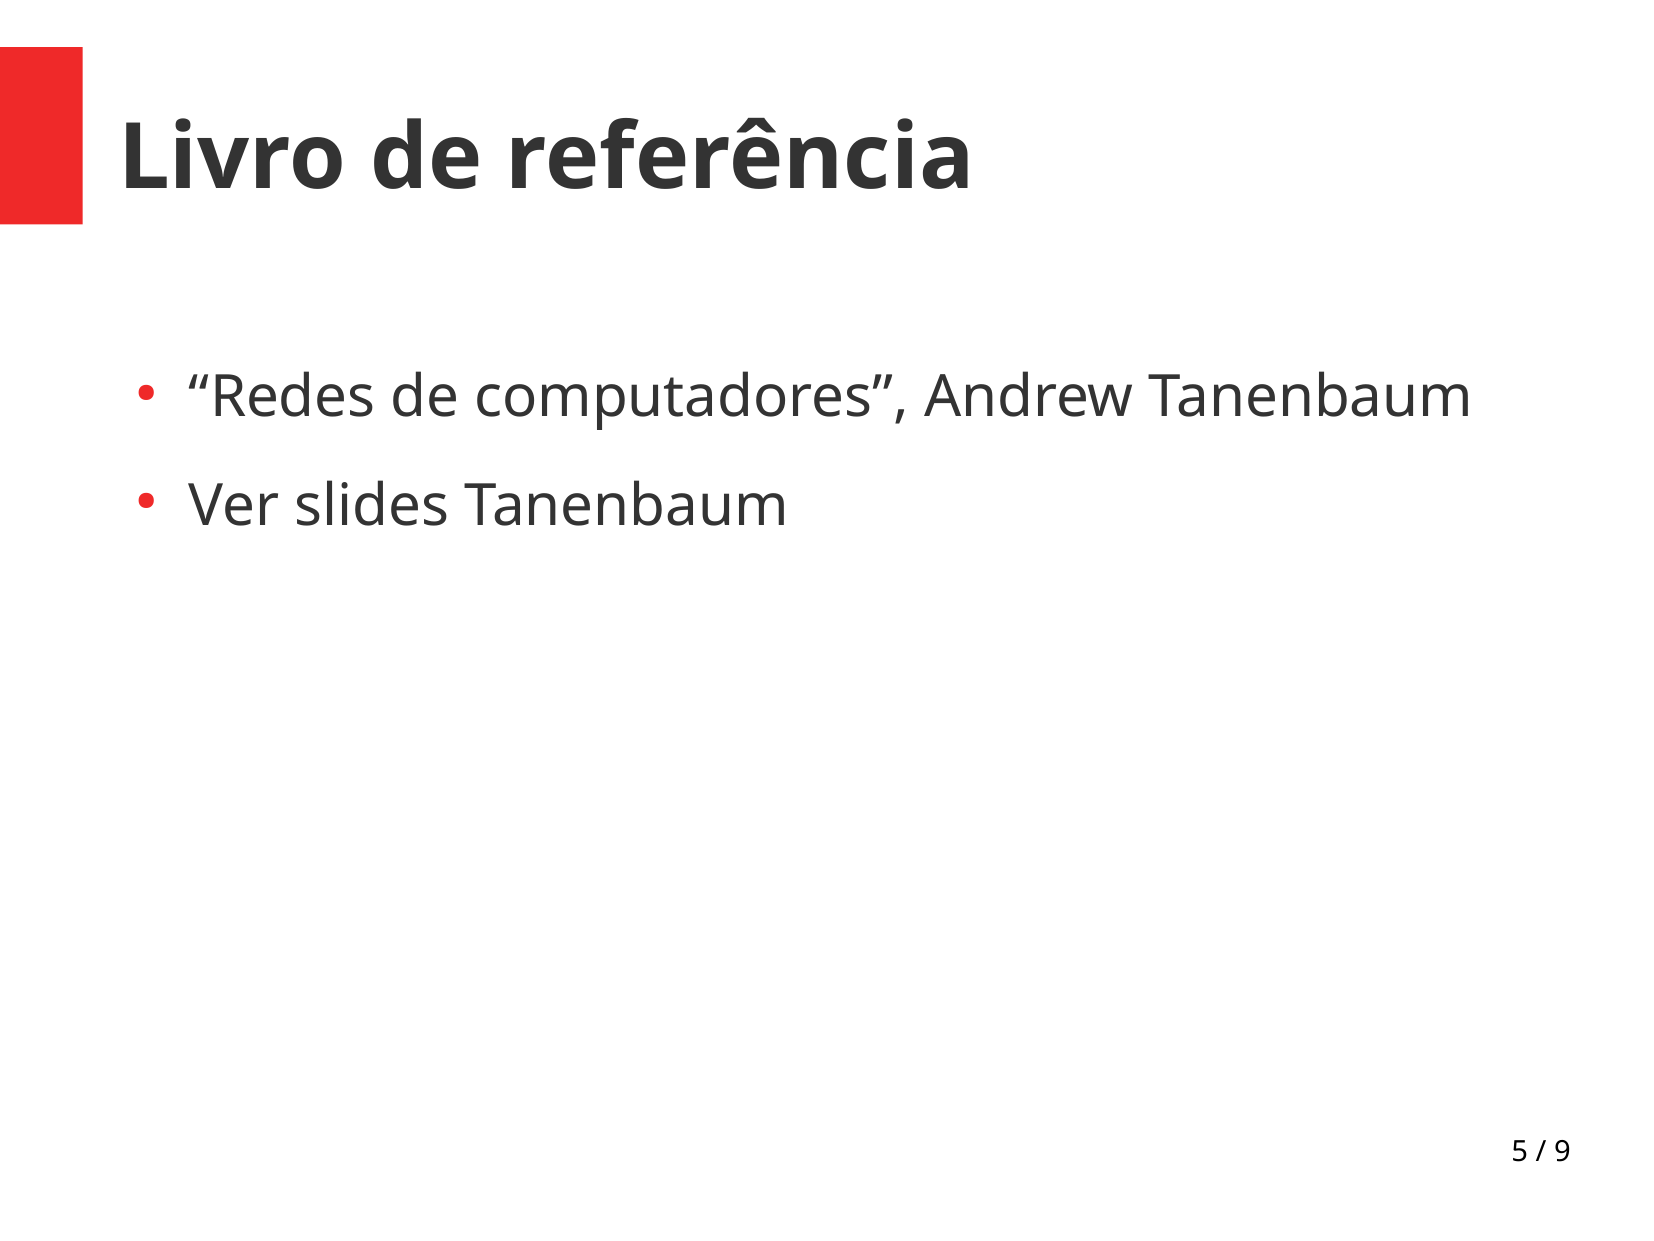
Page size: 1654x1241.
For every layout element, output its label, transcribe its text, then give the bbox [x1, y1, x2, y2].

title Livro de referência [118, 49, 1571, 257]
list “Redes de computadores”, Andrew Tanenbaum Ver slides Tanenbaum [118, 354, 1536, 1074]
